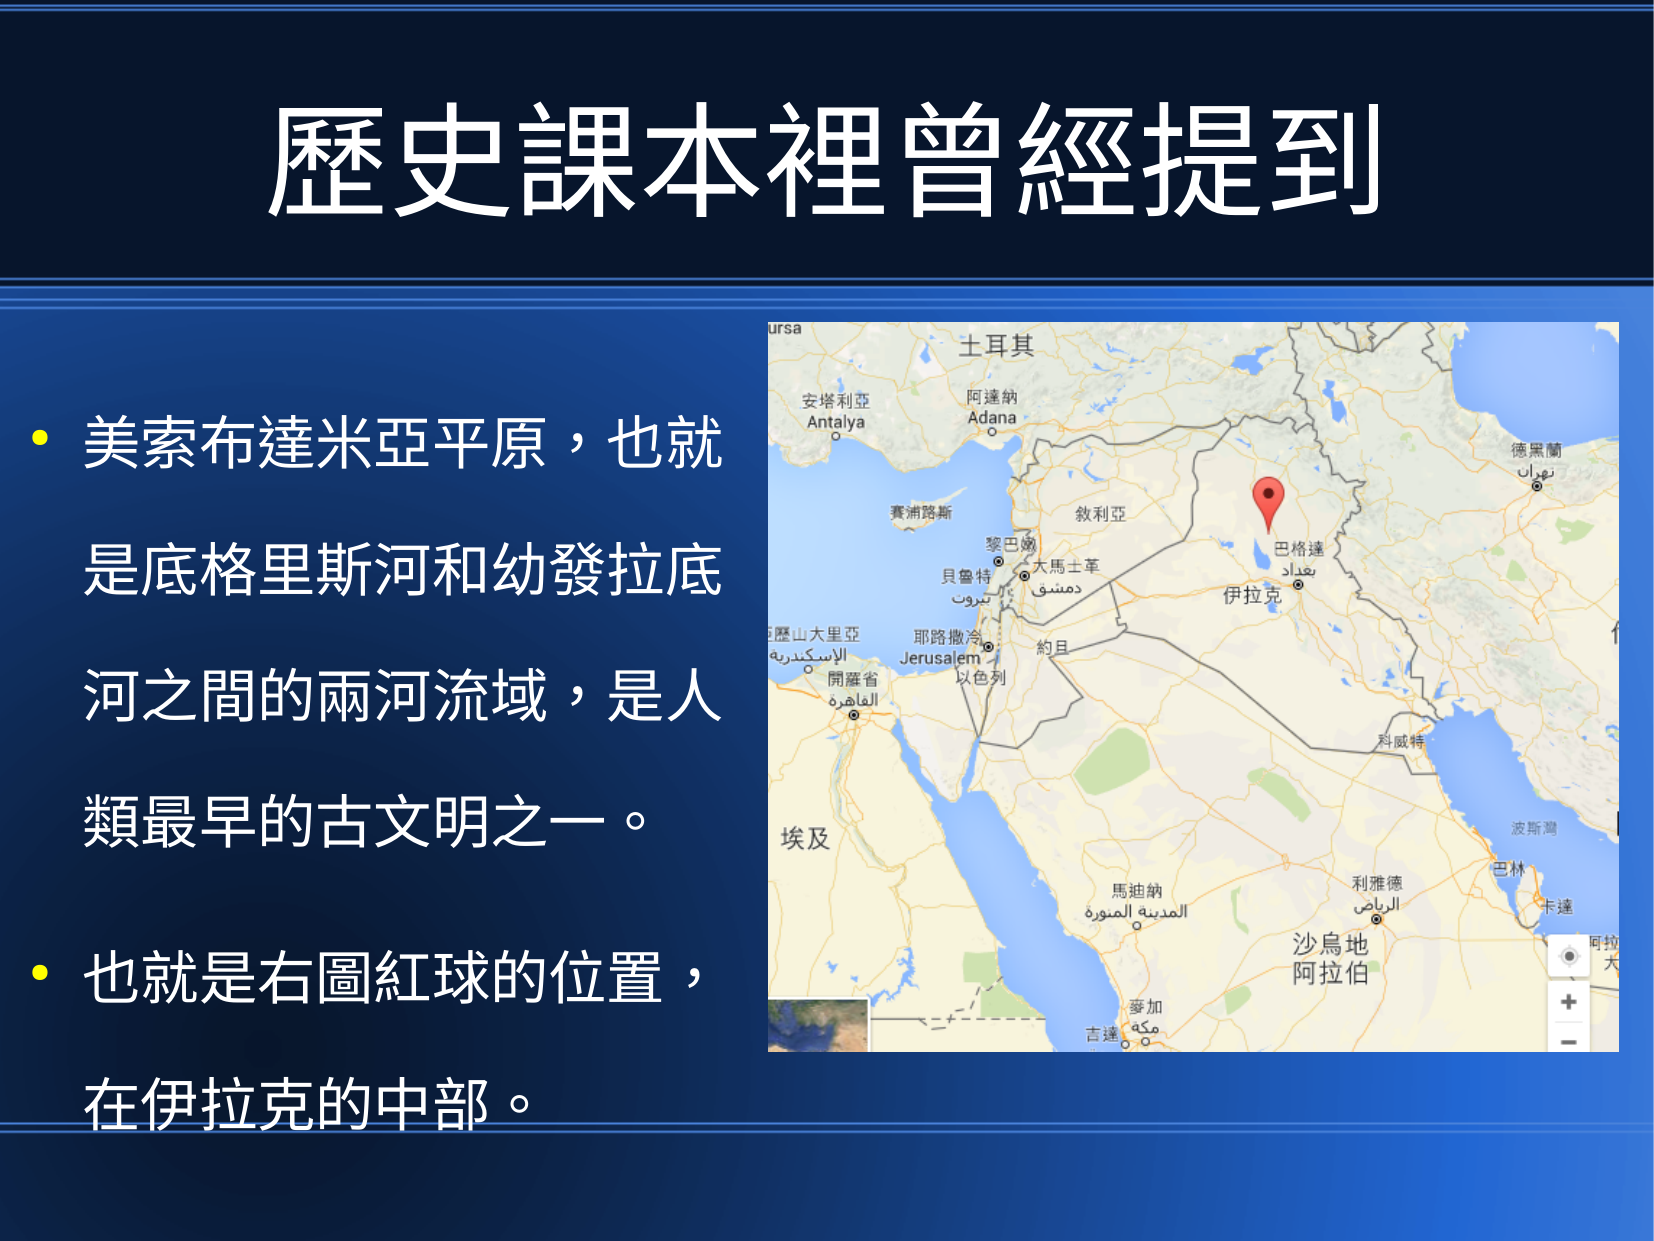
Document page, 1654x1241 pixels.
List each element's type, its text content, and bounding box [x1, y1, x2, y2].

picture [0, 0, 1654, 1241]
list 美索布達米亞平原，也就是底格里斯河和幼發拉底河之間的兩河流域，是人類最早的古文明之一。 也就是右圖紅球的位置，在伊拉克的中部。 [11, 355, 756, 1241]
title 歷史課本裡曾經提到 [82, 49, 1571, 257]
